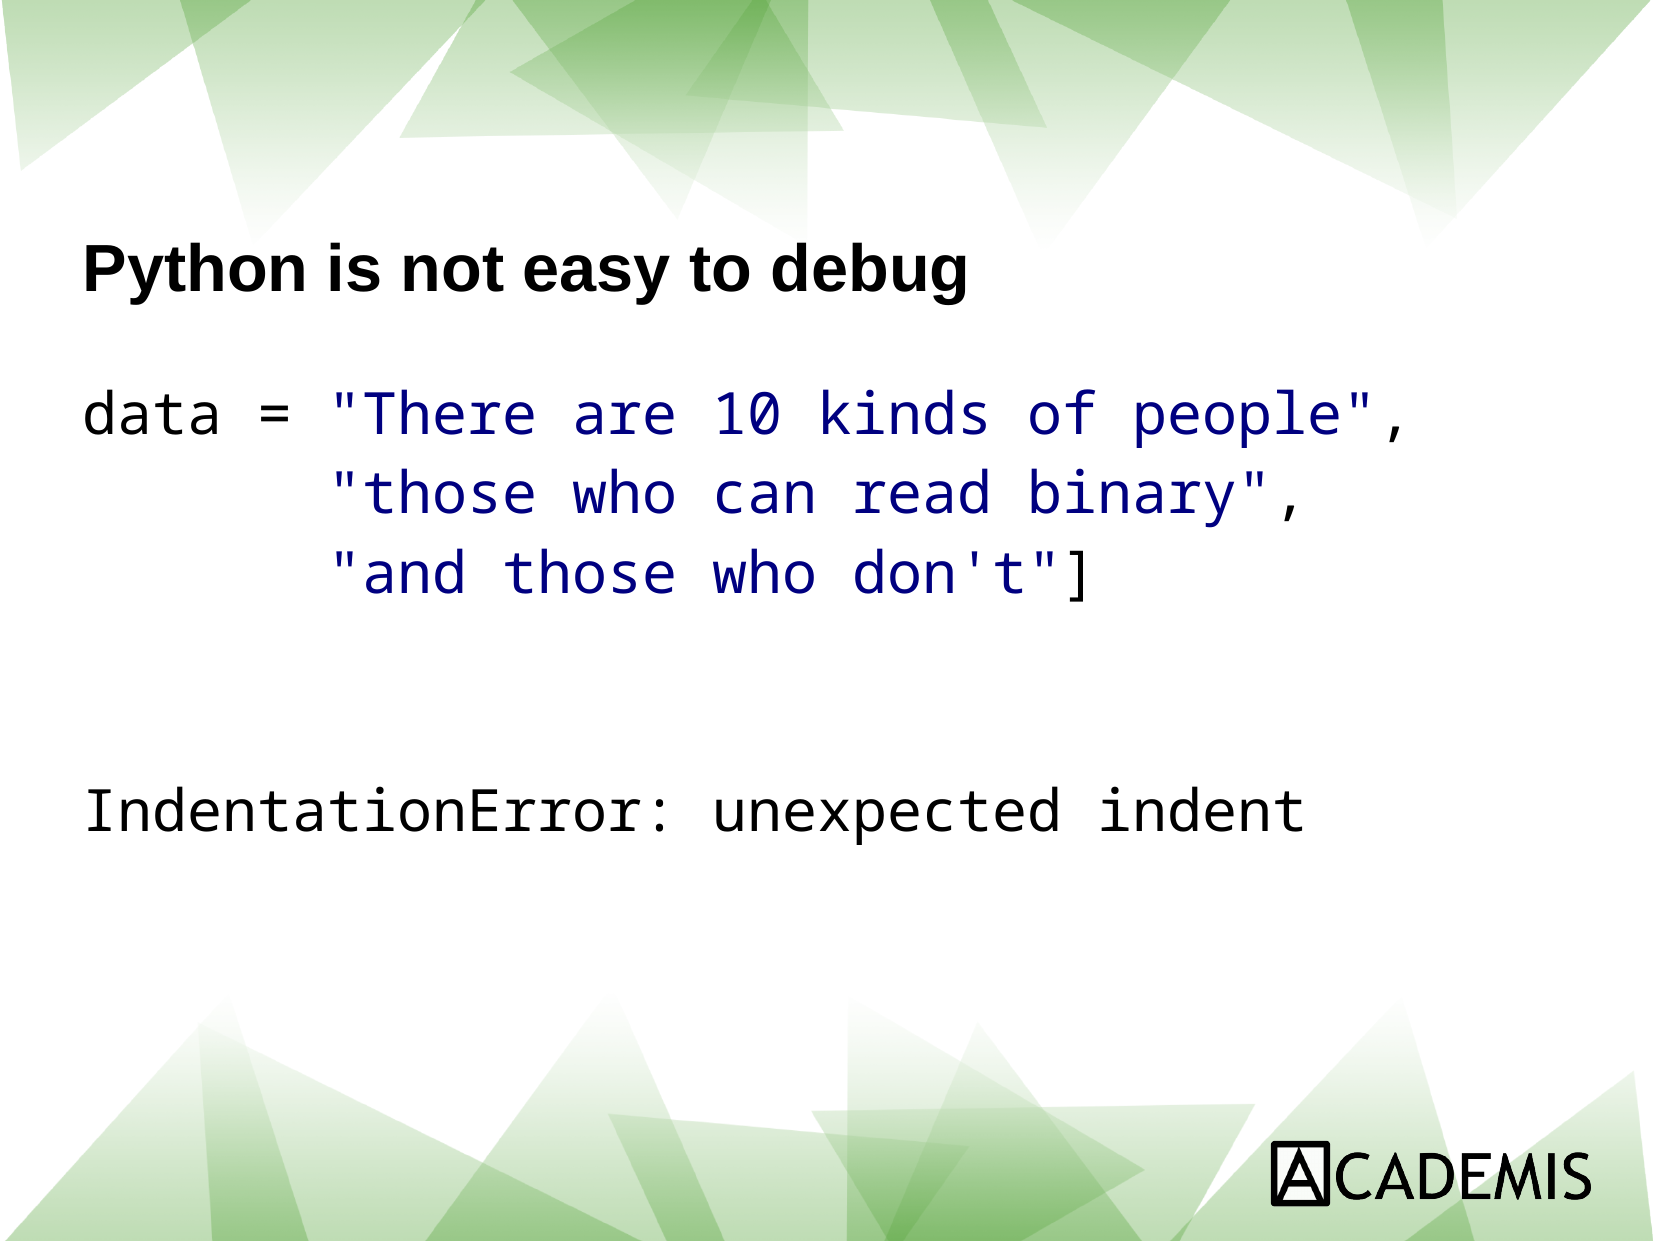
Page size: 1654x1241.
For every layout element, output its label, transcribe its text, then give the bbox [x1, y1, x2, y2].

picture [2, 985, 1653, 1241]
subtitle data = "There are 10 kinds of people", "those who can read binary", "and those who don't"] IndentationError: unexpected indent [82, 290, 1571, 1010]
picture [0, 0, 1654, 256]
title Python is not easy to debug [82, 165, 1571, 290]
